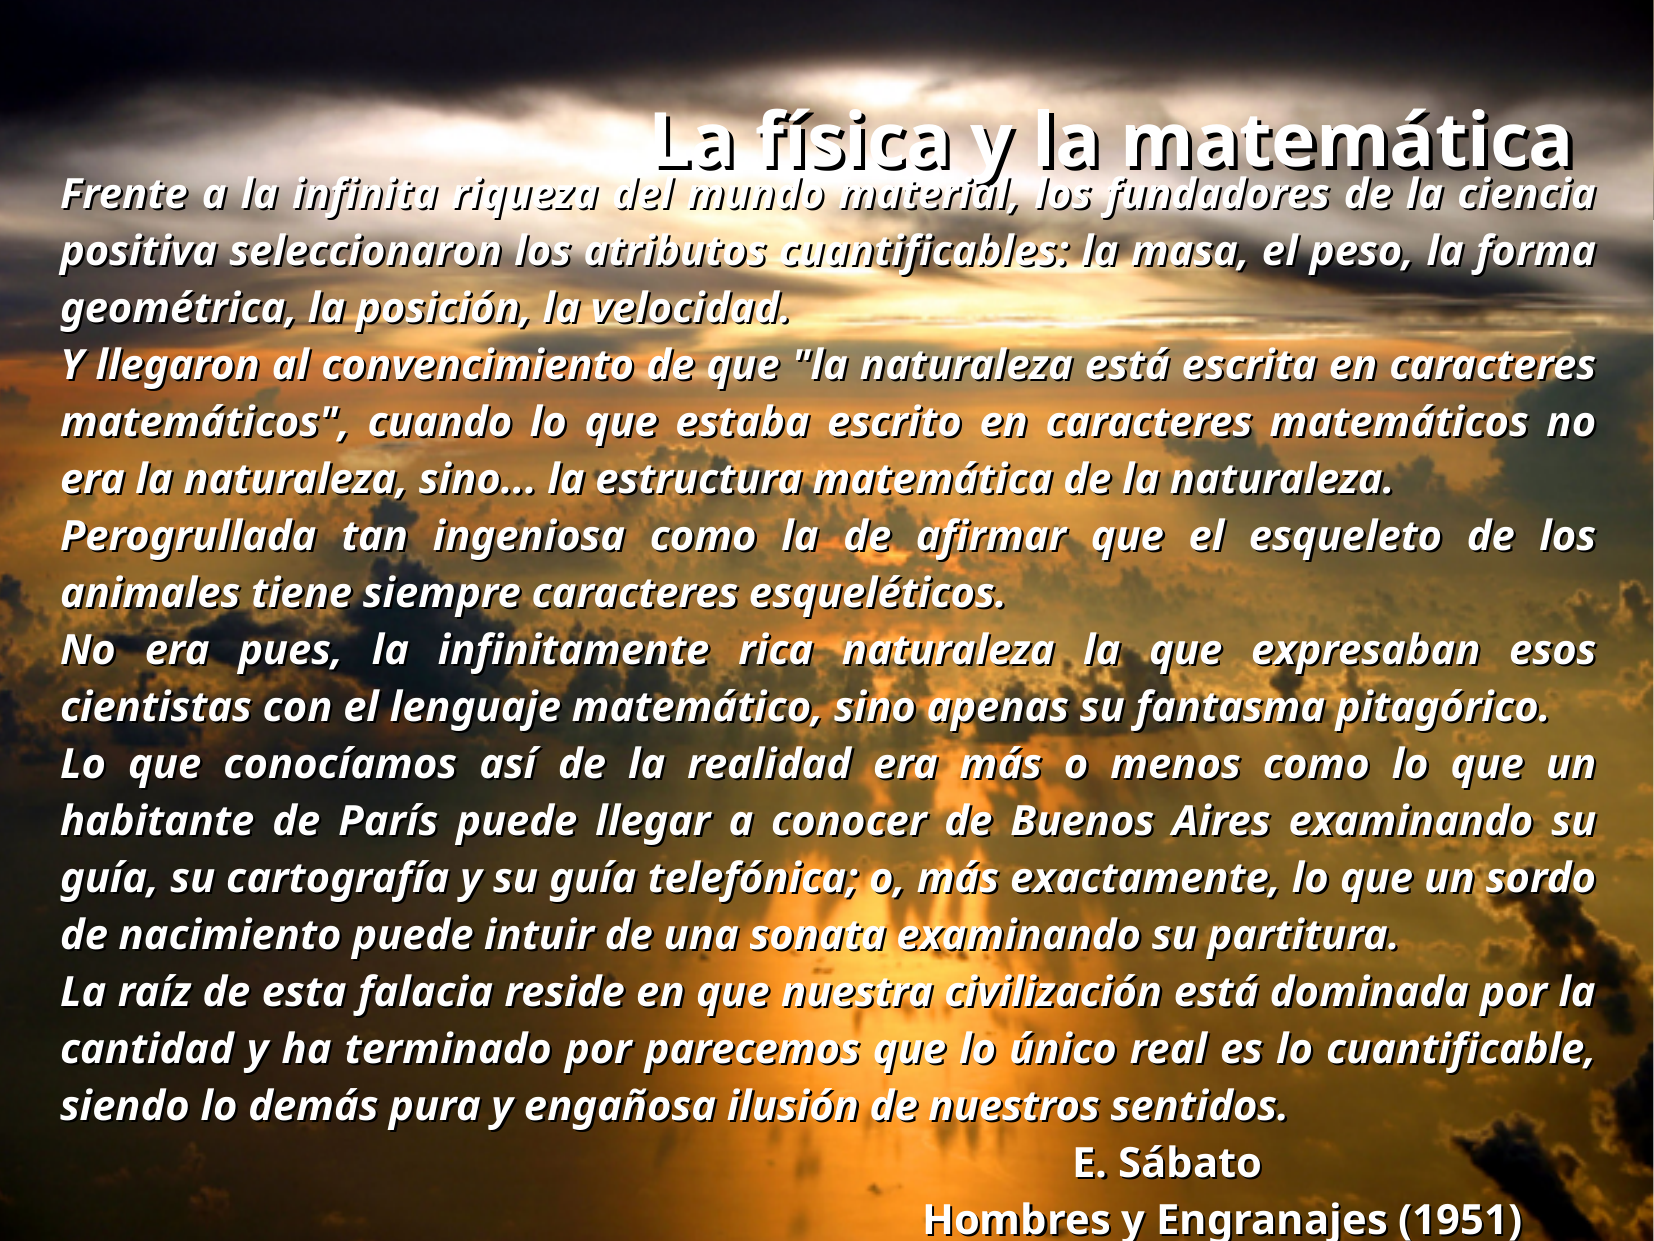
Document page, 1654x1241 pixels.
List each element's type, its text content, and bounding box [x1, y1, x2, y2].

picture [1217, 1218, 1224, 1229]
title La física y la matemática [86, 49, 1576, 220]
picture [0, 0, 1654, 1241]
subtitle Frente a la infinita riqueza del mundo material, los fundadores de la ciencia positiva seleccionaron los atributos cuantificables: la masa, el peso, la forma geométrica, la posición, la velocidad. Y llegaron al convencimiento de que "la naturaleza está escrita en caracteres matemáticos", cuando lo que estaba escrito en caracteres matemáticos no era la naturaleza, sino... la estructura matemática de la naturaleza. Perogrullada tan ingeniosa como la de afirmar que el esqueleto de los animales tiene siempre caracteres esqueléticos. No era pues, la infinitamente rica naturaleza la que expresaban esos cientistas con el lenguaje matemático, sino apenas su fantasma pitagórico. Lo que conocíamos así de la realidad era más o menos como lo que un habitante de París puede llegar a conocer de Buenos Aires examinando su guía, su cartografía y su guía telefónica; o, más exactamente, lo que un sordo de nacimiento puede intuir de una sonata examinando su partitura. La raíz de esta falacia reside en que nuestra civilización está dominada por la cantidad y ha terminado por parecemos que lo único real es lo cuantificable, siendo lo demás pura y engañosa ilusión de nuestros sentidos. E. Sábato Hombres y Engranajes (1951) [60, 220, 1598, 1190]
